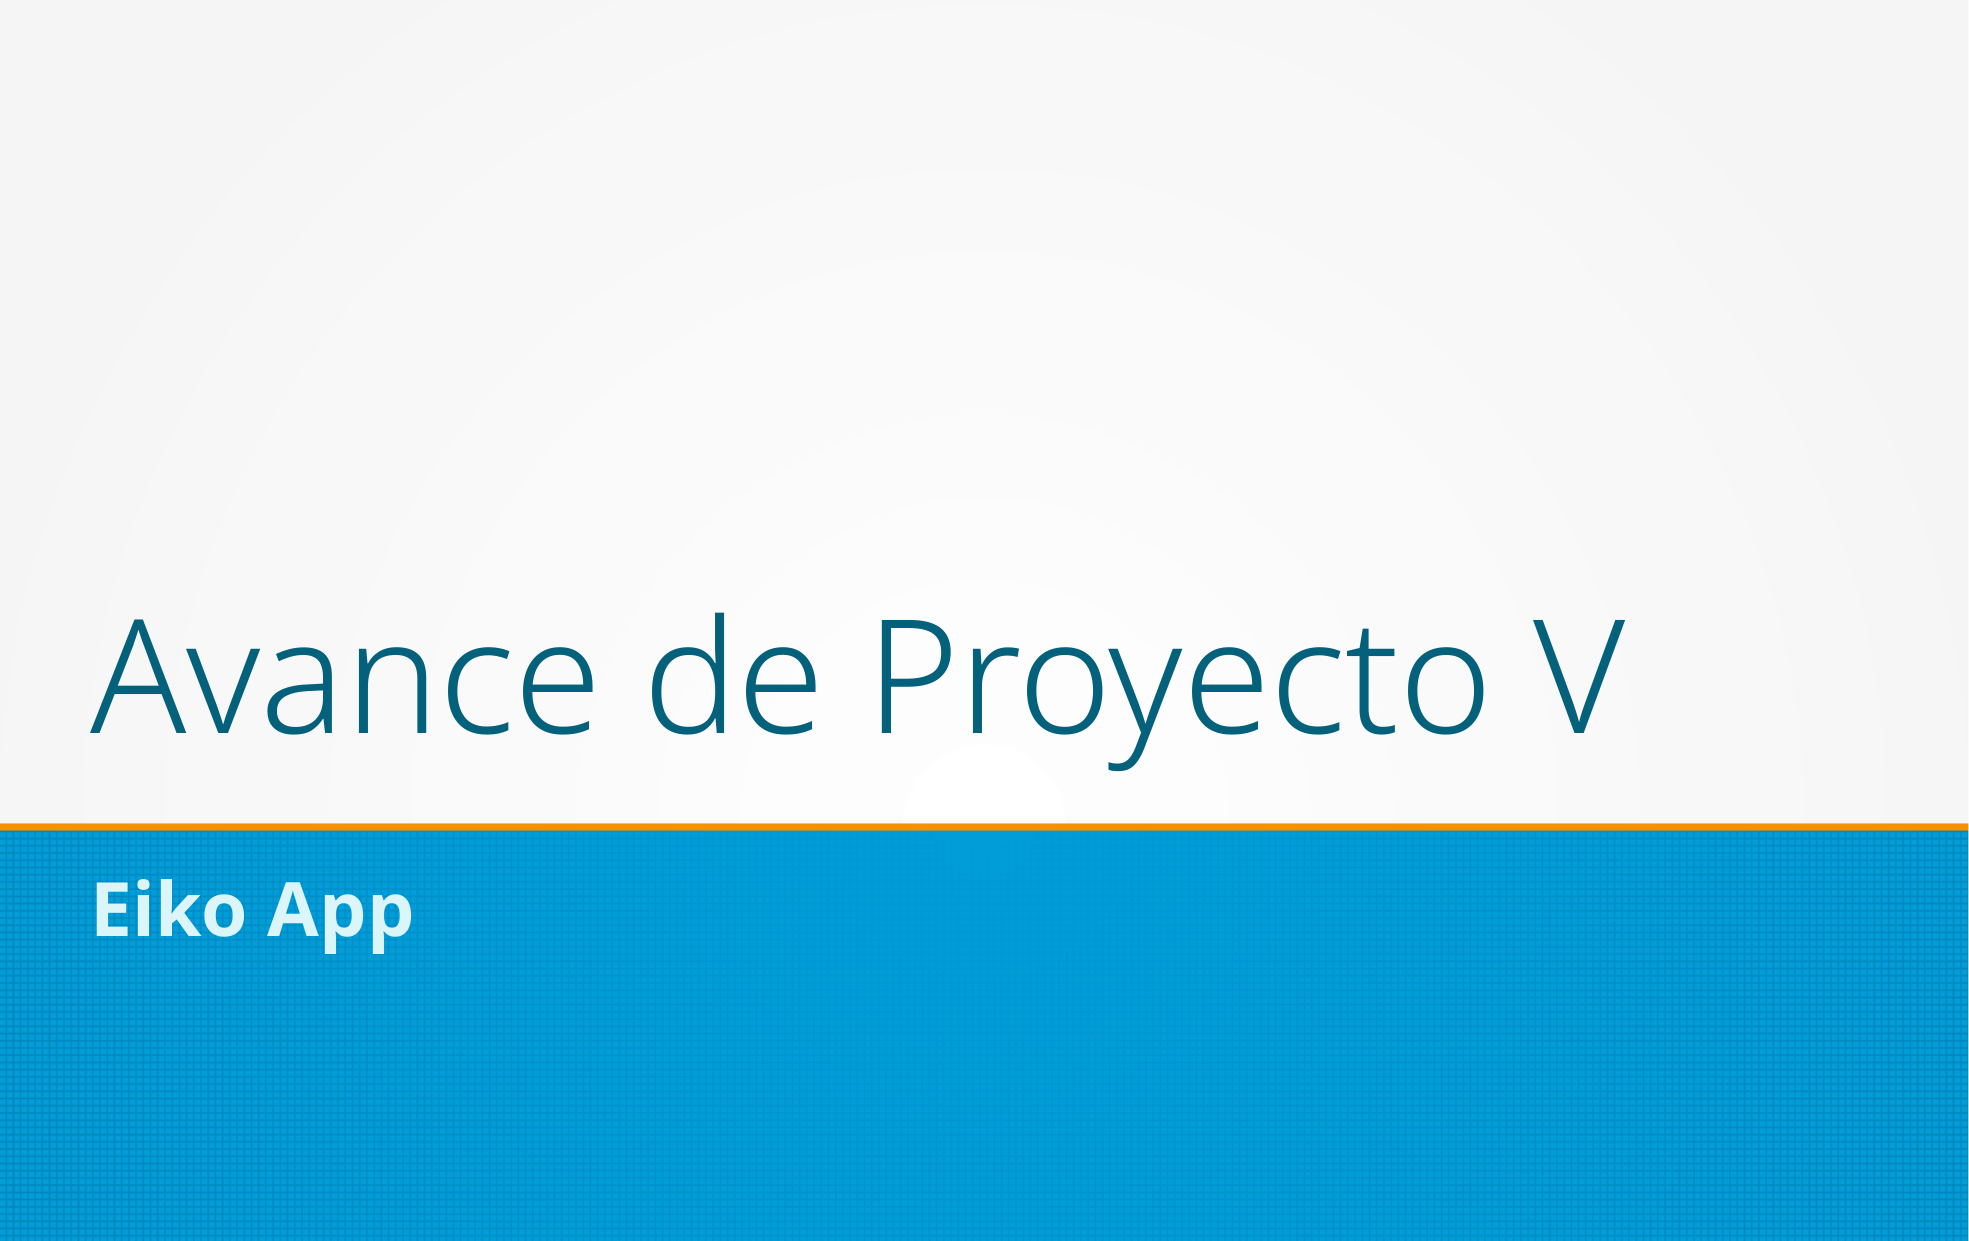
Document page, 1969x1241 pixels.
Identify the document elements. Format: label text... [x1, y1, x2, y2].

title Avance de Proyecto V [90, 49, 1862, 781]
picture [0, 0, 1969, 830]
subtitle Eiko App [90, 855, 1861, 1111]
